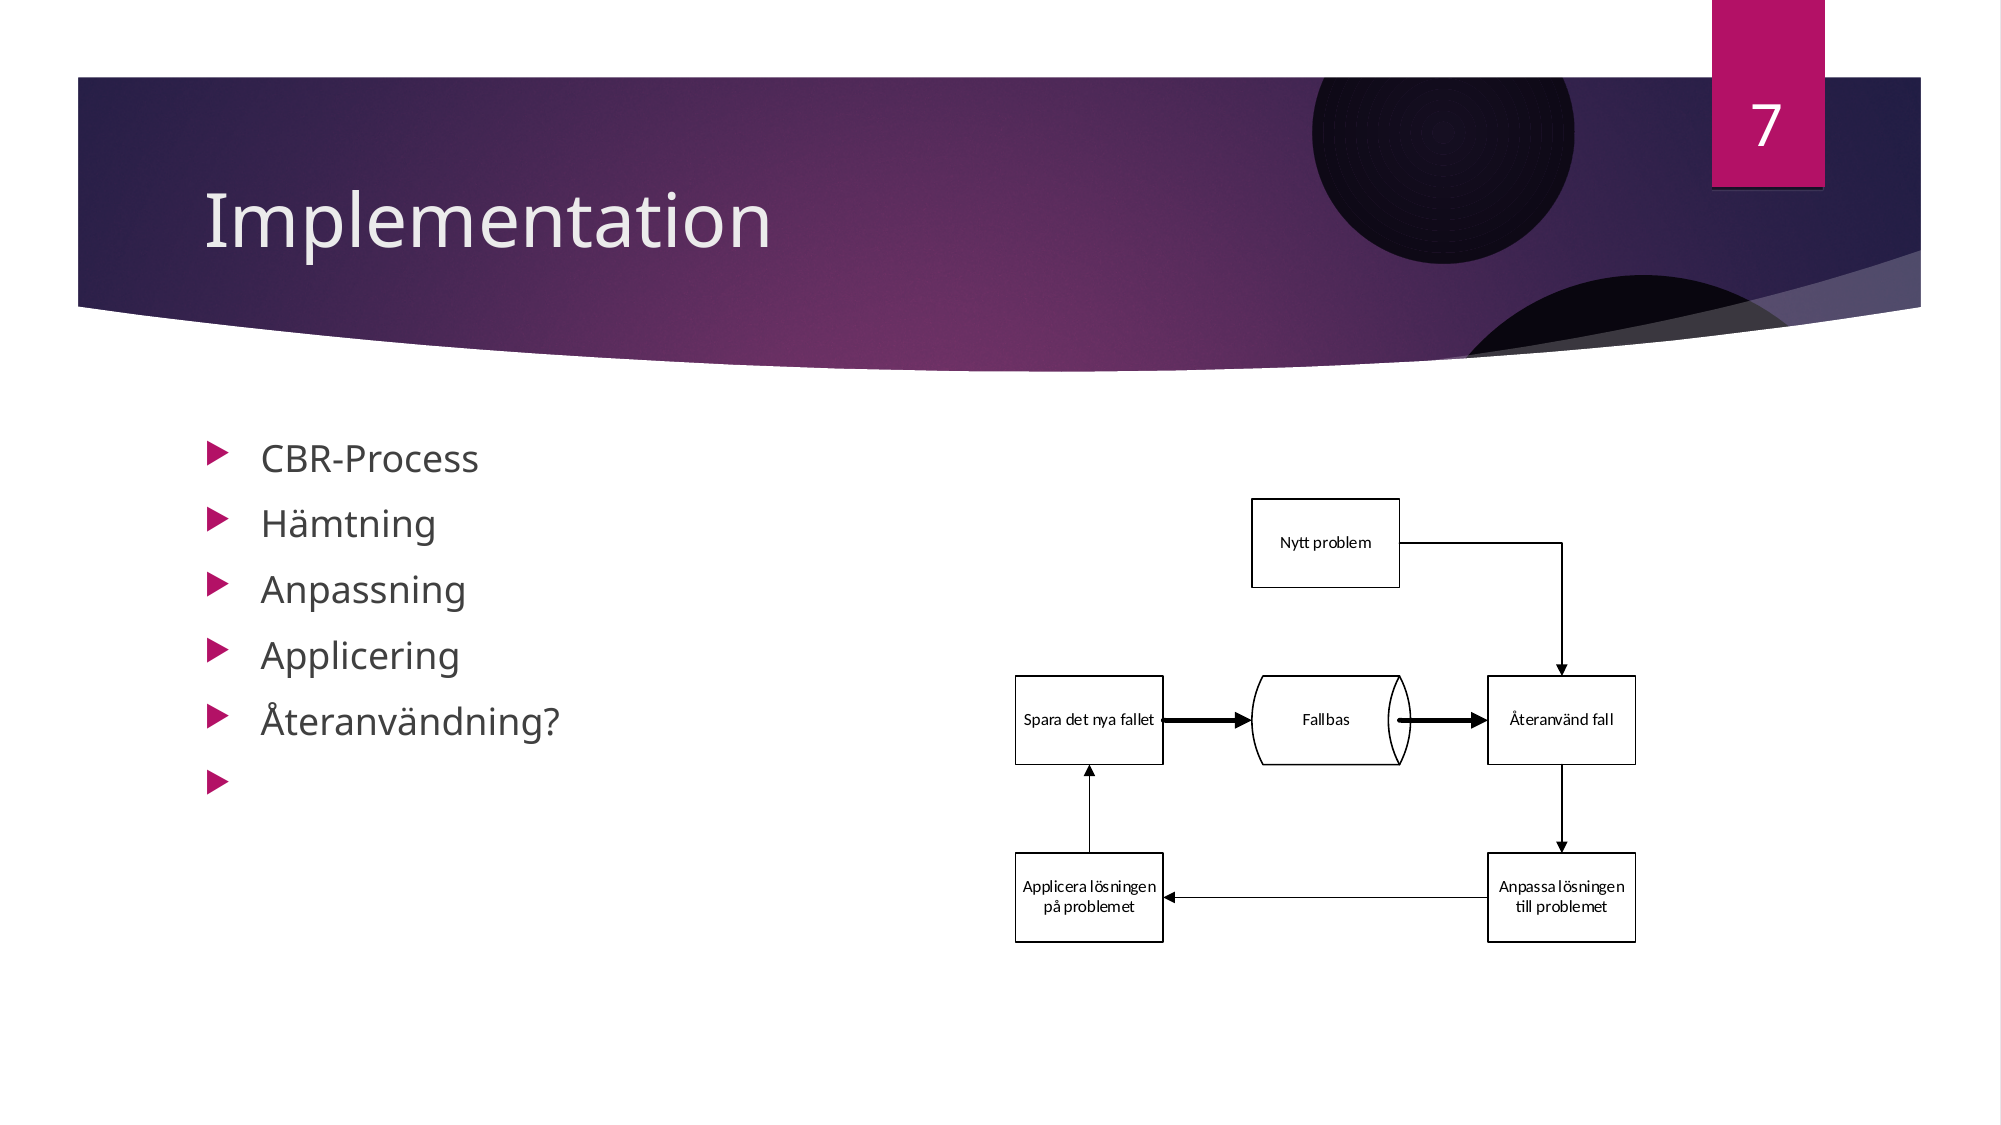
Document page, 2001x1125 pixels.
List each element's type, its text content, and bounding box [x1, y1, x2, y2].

list CBR-Process Hämtning Anpassning Applicering Återanvändning? [189, 427, 1638, 988]
text_box [1698, 48, 1836, 175]
chart [1012, 495, 1638, 943]
title Implementation [189, 159, 1627, 276]
